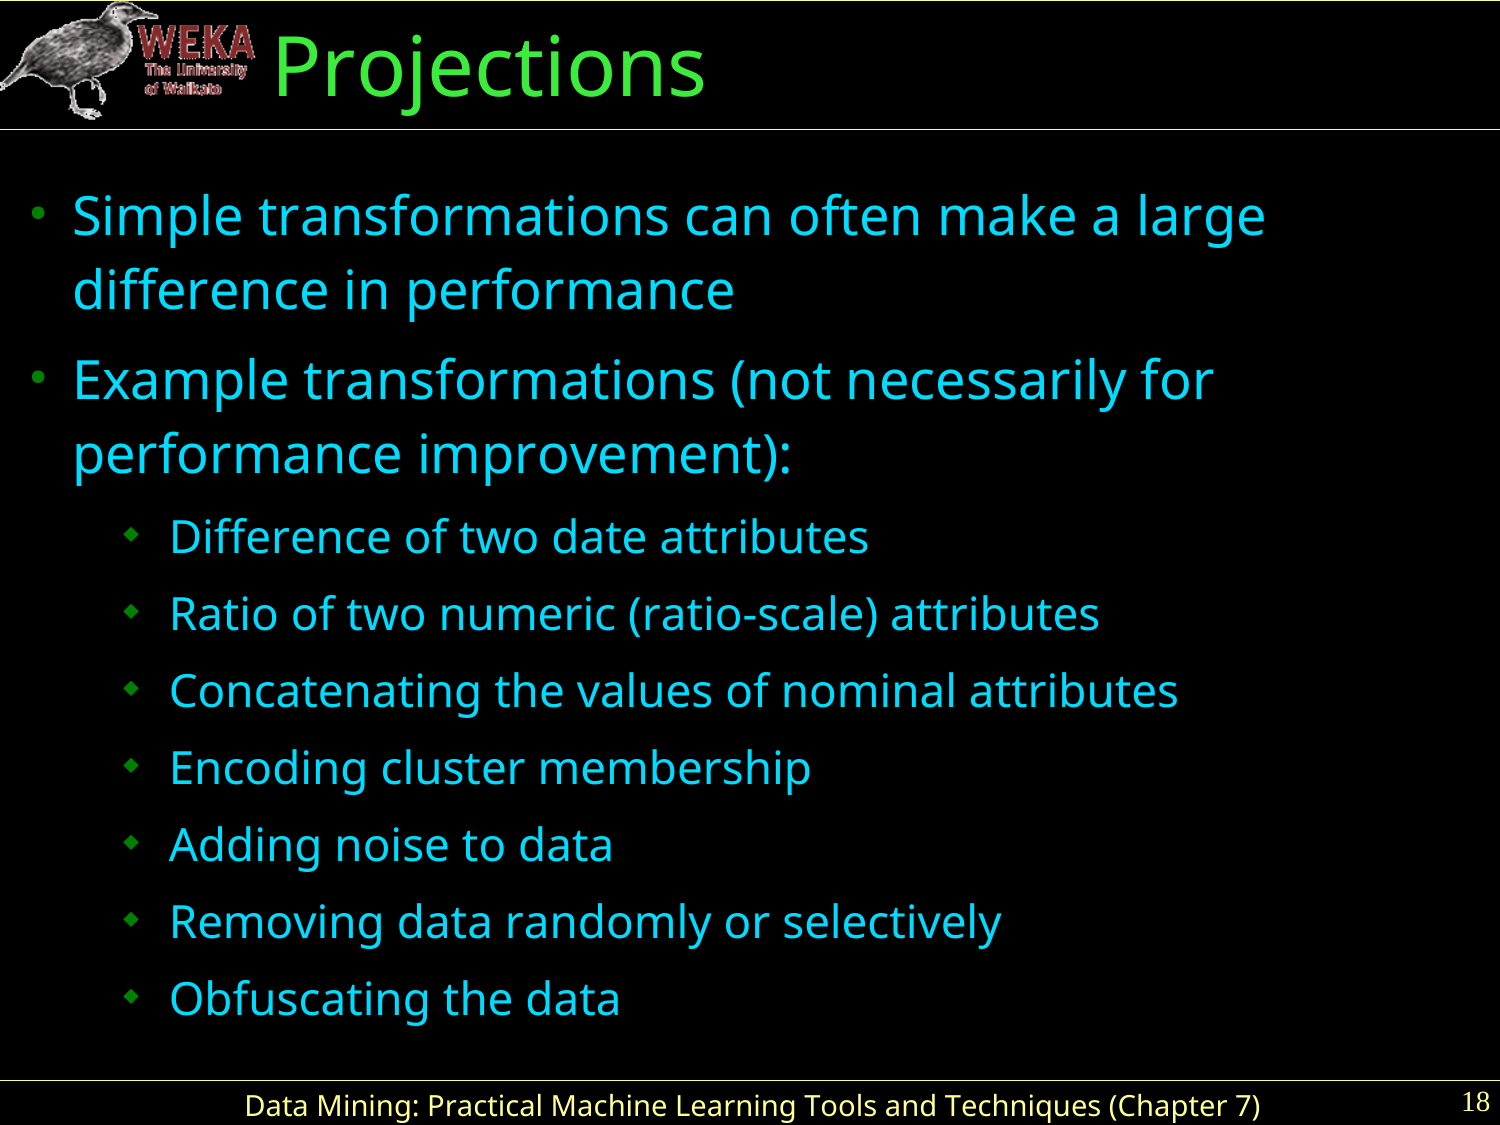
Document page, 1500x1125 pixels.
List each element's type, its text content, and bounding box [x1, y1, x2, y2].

title Projections [263, 0, 1500, 159]
list Simple transformations can often make a large difference in performance Example transformations (not necessarily for performance improvement): Difference of two date attributes Ratio of two numeric (ratio-scale) attributes Concatenating the values of nominal attributes Encoding cluster membership Adding noise to data Removing data randomly or selectively Obfuscating the data [29, 177, 1477, 1093]
picture [0, 1, 263, 129]
